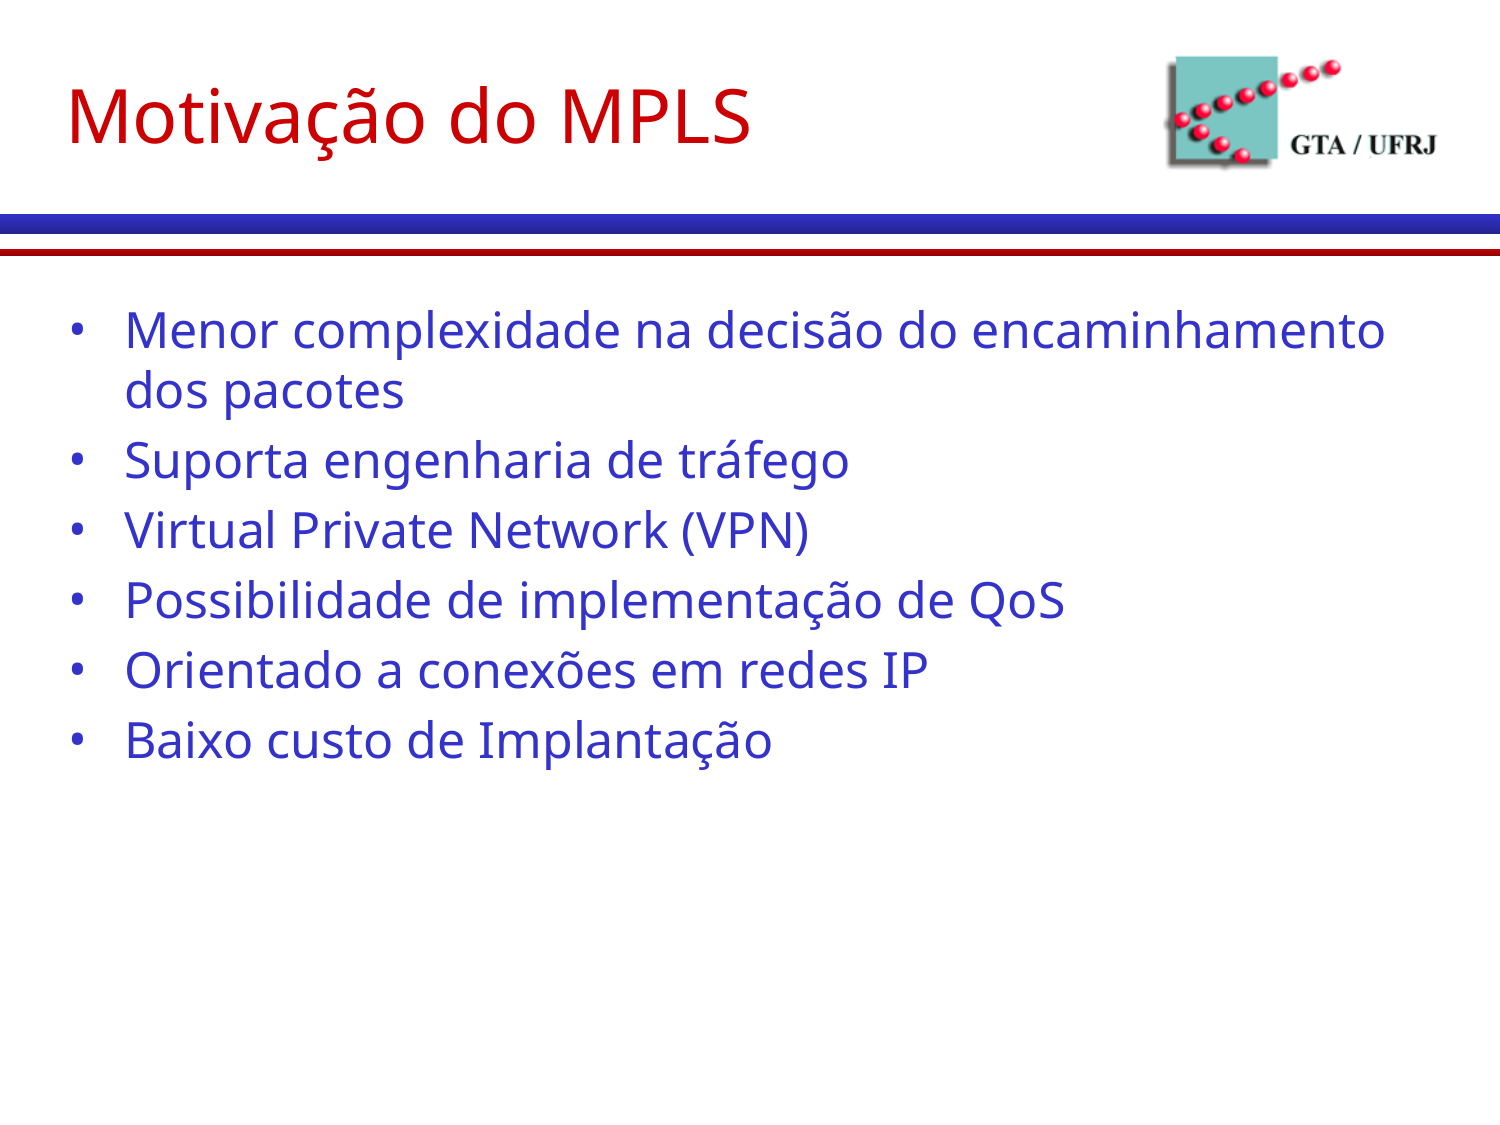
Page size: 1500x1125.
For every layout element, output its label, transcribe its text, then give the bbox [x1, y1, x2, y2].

title Motivação do MPLS [50, 37, 1374, 189]
picture [1374, 50, 1446, 174]
list Menor complexidade na decisão do encaminhamento dos pacotes Suporta engenharia de tráfego Virtual Private Network (VPN) Possibilidade de implementação de QoS Orientado a conexões em redes IP Baixo custo de Implantação [53, 290, 1447, 1083]
